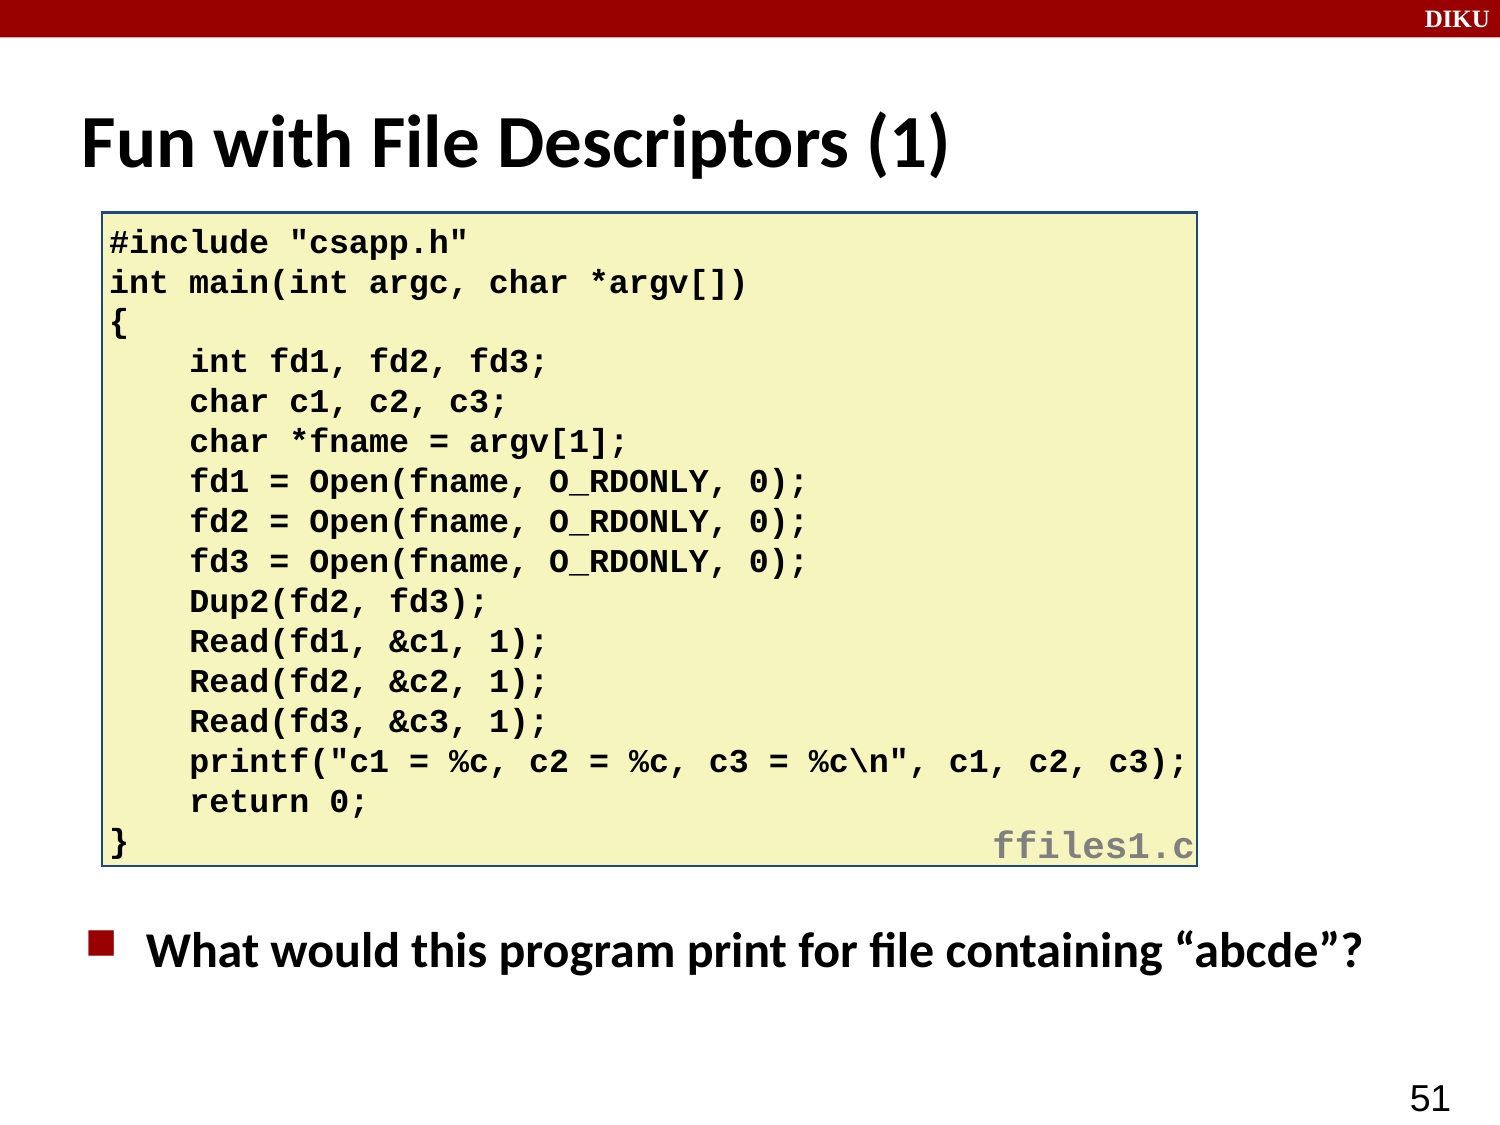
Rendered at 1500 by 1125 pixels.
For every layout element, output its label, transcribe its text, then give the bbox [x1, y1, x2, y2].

text_box ffiles1.c [977, 813, 1210, 874]
text_box #include "csapp.h" int main(int argc, char *argv[]) { int fd1, fd2, fd3; char c1, c2, c3; char *fname = argv[1]; fd1 = Open(fname, O_RDONLY, 0); fd2 = Open(fname, O_RDONLY, 0); fd3 = Open(fname, O_RDONLY, 0); Dup2(fd2, fd3); Read(fd1, &c1, 1); Read(fd2, &c2, 1); Read(fd3, &c3, 1); printf("c1 = %c, c2 = %c, c3 = %c\n", c1, c2, c3); return 0; } [101, 212, 1197, 866]
text_box What would this program print for file containing “abcde”? [74, 909, 1438, 998]
text_box Fun with File Descriptors (1) [67, 74, 1313, 200]
